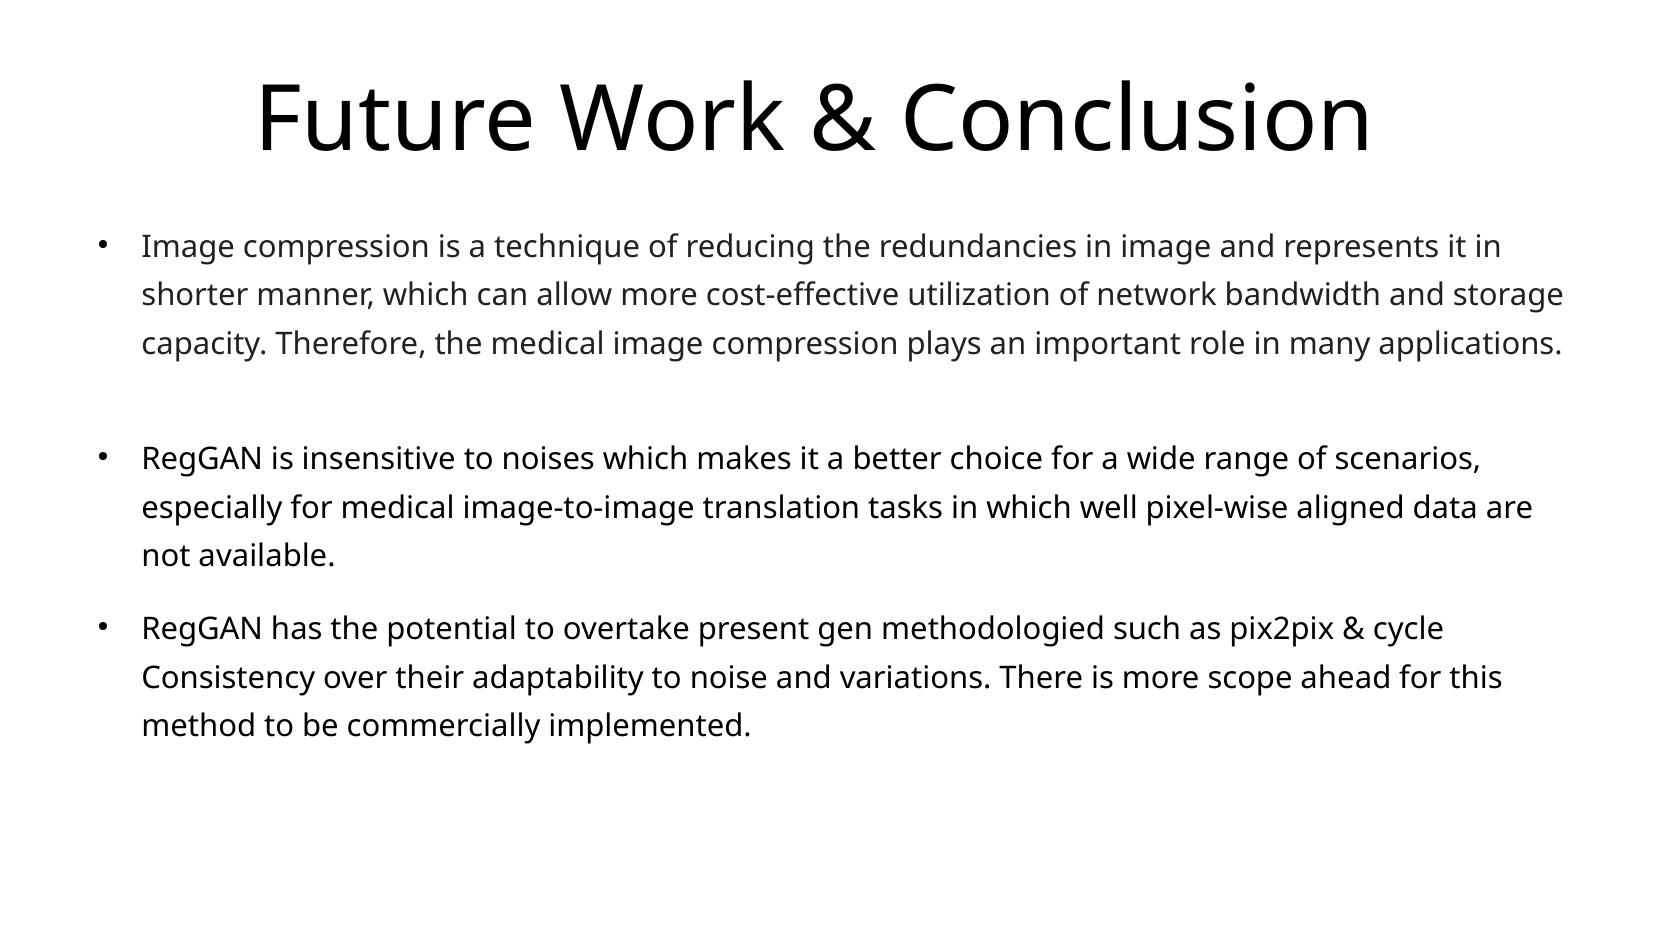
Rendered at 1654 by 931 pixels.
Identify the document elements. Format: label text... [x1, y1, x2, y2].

list Image compression is a technique of reducing the redundancies in image and represents it in shorter manner, which can allow more cost-effective utilization of network bandwidth and storage capacity. Therefore, the medical image compression plays an important role in many applications. RegGAN is insensitive to noises which makes it a better choice for a wide range of scenarios, especially for medical image-to-image translation tasks in which well pixel-wise aligned data are not available. RegGAN has the potential to overtake present gen methodologied such as pix2pix & cycle Consistency over their adaptability to noise and variations. There is more scope ahead for this method to be commercially implemented. [82, 217, 1571, 758]
title Future Work & Conclusion [82, 37, 1571, 193]
